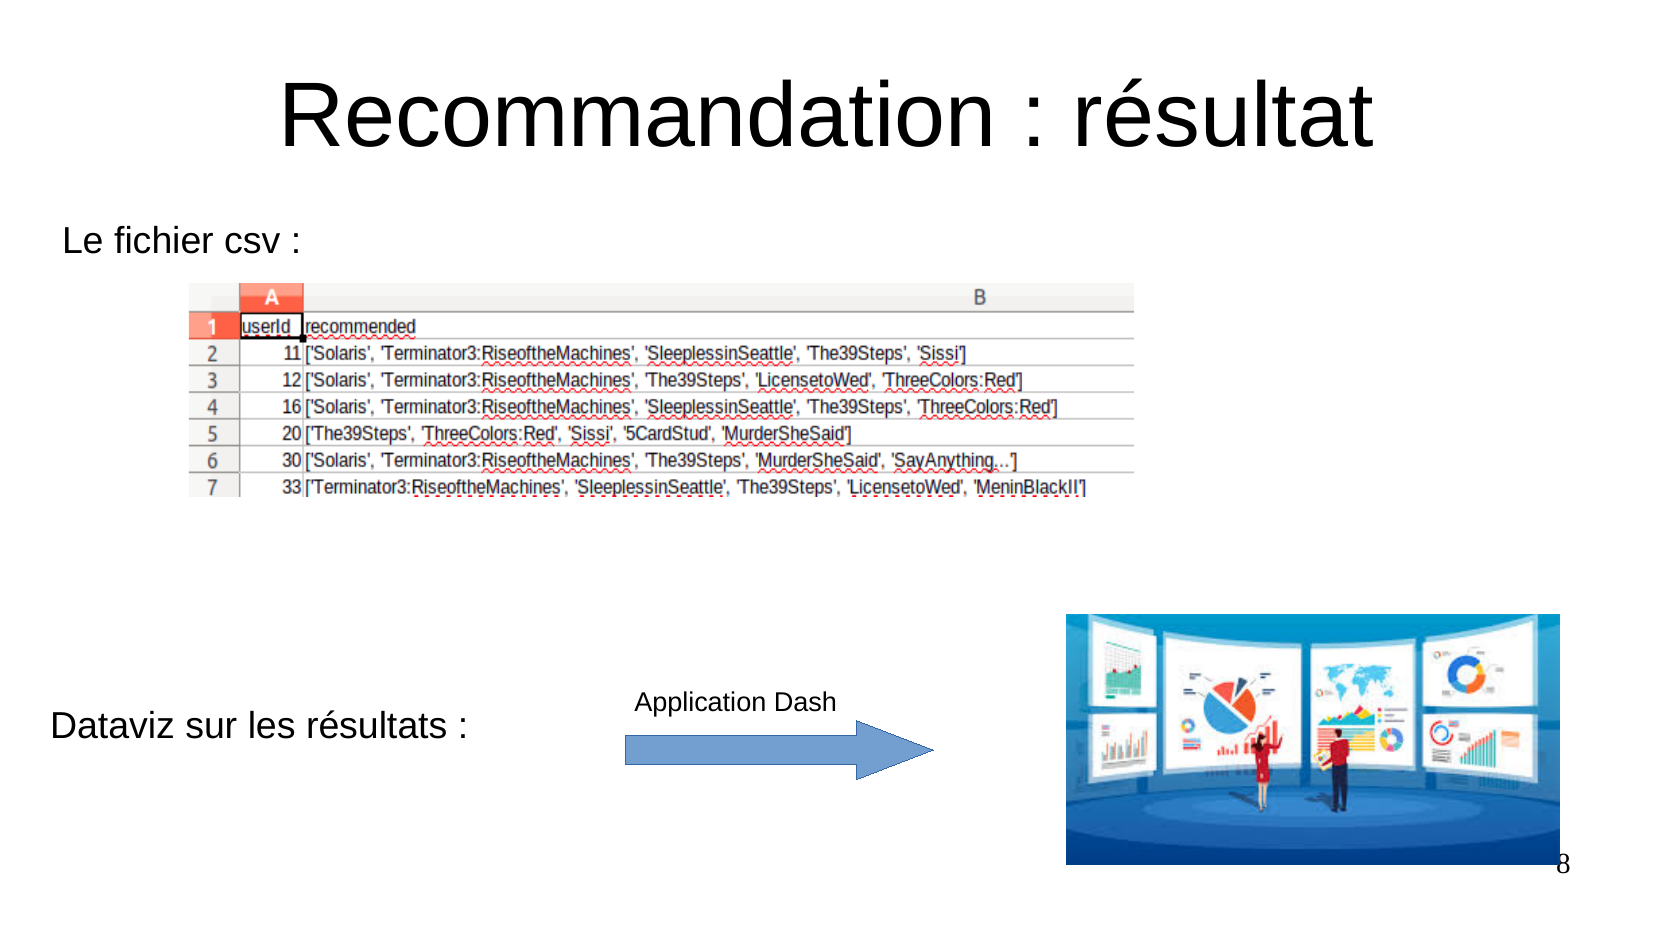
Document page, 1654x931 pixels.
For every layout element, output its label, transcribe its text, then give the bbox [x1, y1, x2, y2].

picture [1066, 614, 1560, 865]
picture [188, 283, 1134, 497]
text_box Dataviz sur les résultats : [35, 696, 567, 796]
title Recommandation : résultat [82, 37, 1571, 193]
text_box [625, 720, 934, 780]
text_box Application Dash [619, 679, 856, 725]
text_box Le fichier csv : [47, 212, 461, 270]
